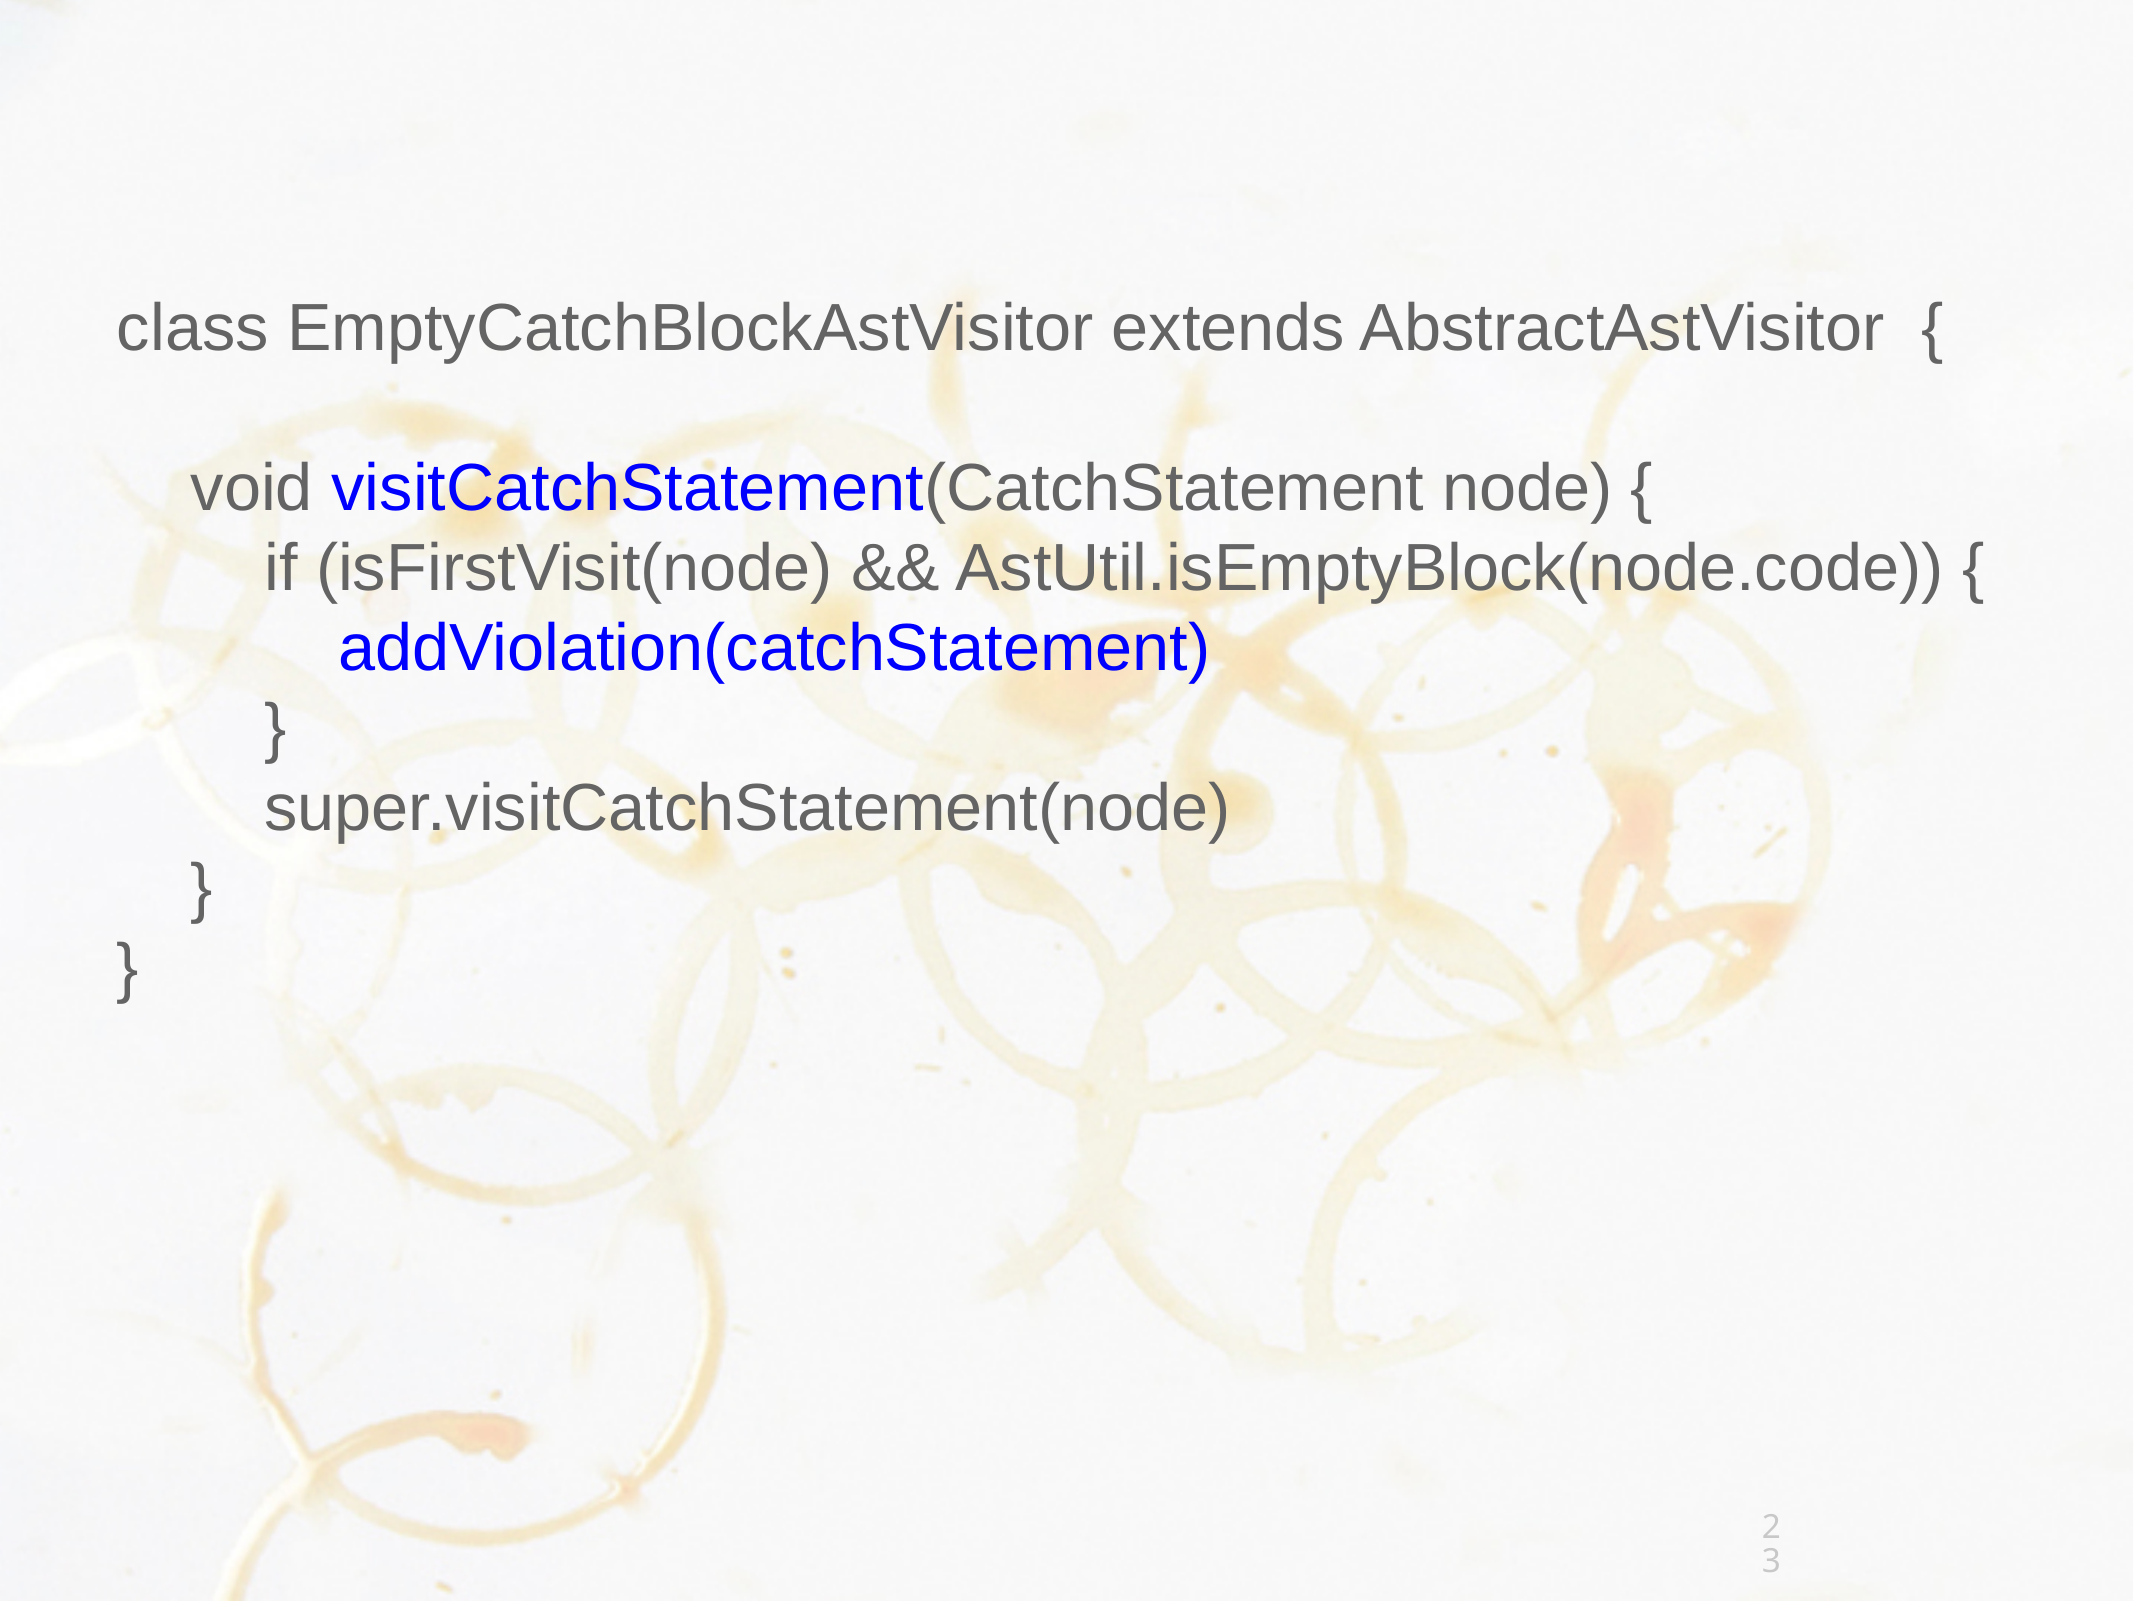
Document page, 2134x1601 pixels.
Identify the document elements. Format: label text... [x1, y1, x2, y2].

picture [0, 0, 2134, 1601]
list class EmptyCatchBlockAstVisitor extends AbstractAstVisitor { void visitCatchStatement(CatchStatement node) { if (isFirstVisit(node) && AstUtil.isEmptyBlock(node.code)) { addViolation(catchStatement) } super.visitCatchStatement(node) } } [45, 275, 2100, 1332]
